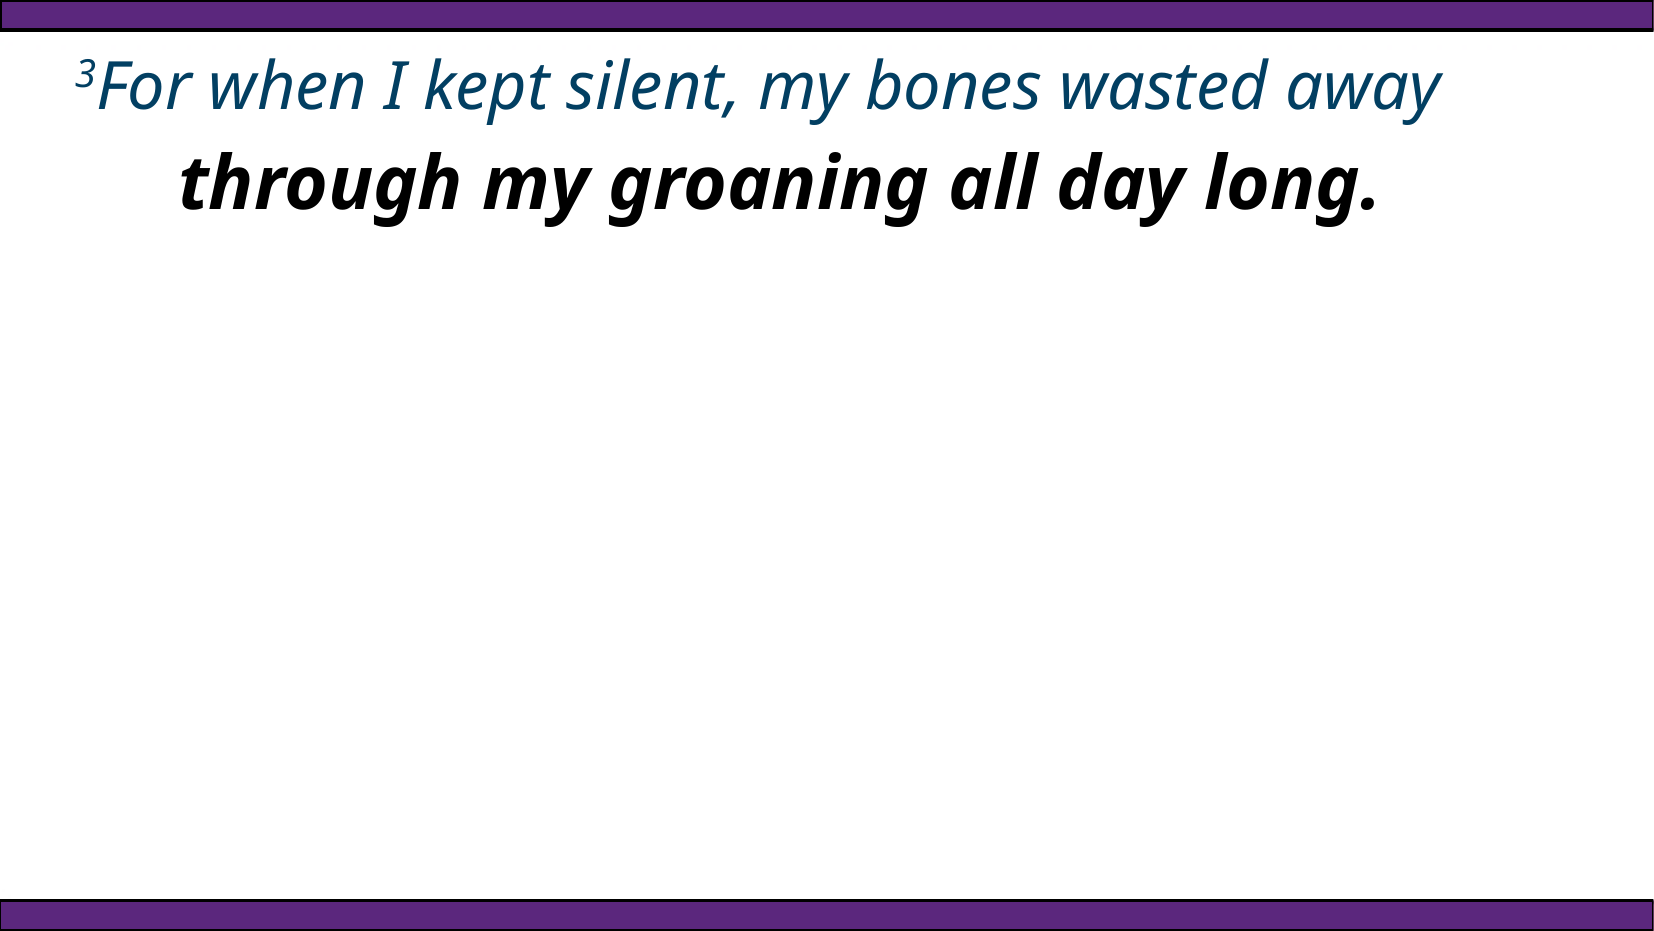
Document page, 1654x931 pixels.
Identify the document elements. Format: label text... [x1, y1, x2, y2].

text_box 3For when I kept silent, my bones wasted away through my groaning all day long. [60, 30, 1591, 235]
text_box [0, 900, 1654, 931]
picture [0, 31, 1654, 900]
text_box [0, 0, 1654, 31]
